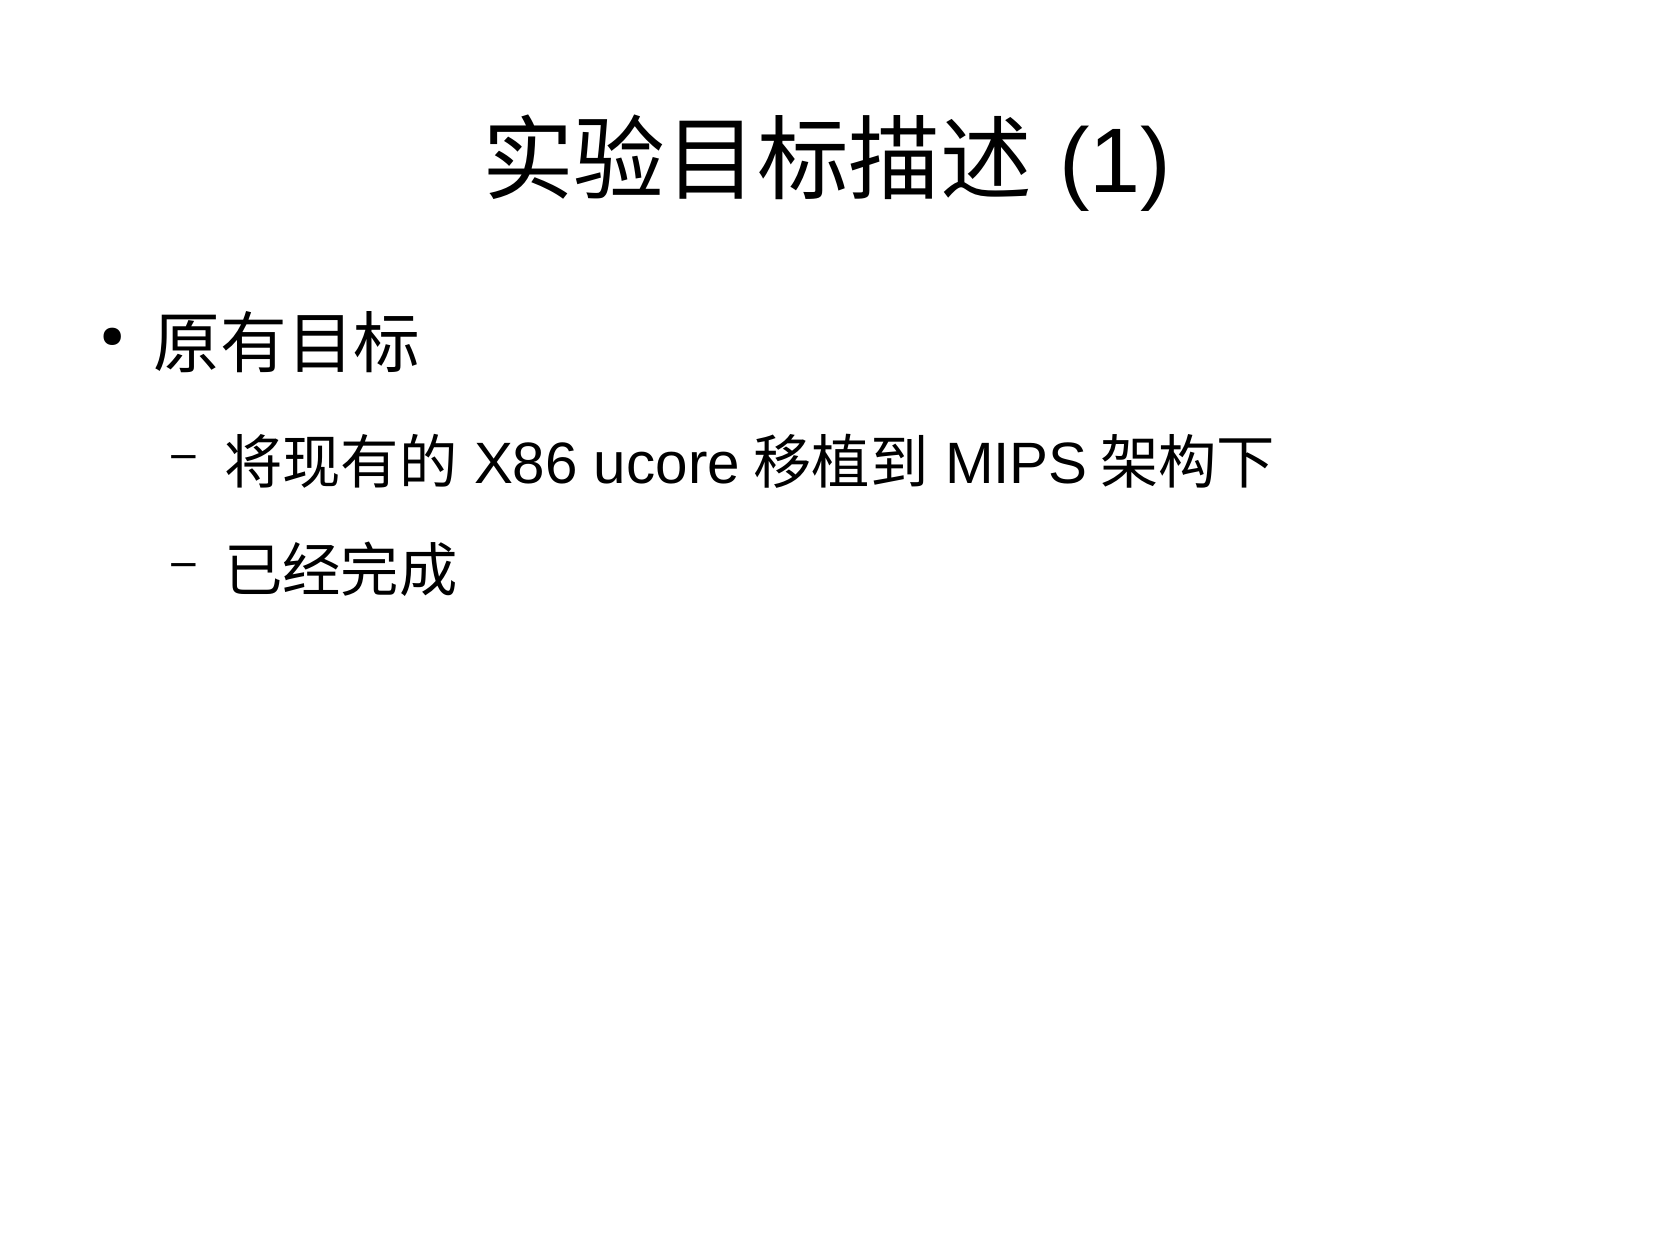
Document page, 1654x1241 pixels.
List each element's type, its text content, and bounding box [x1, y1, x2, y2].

title 实验目标描述(1) [82, 49, 1571, 257]
list 原有目标 将现有的X86 ucore移植到MIPS架构下 已经完成 [82, 290, 1571, 1010]
